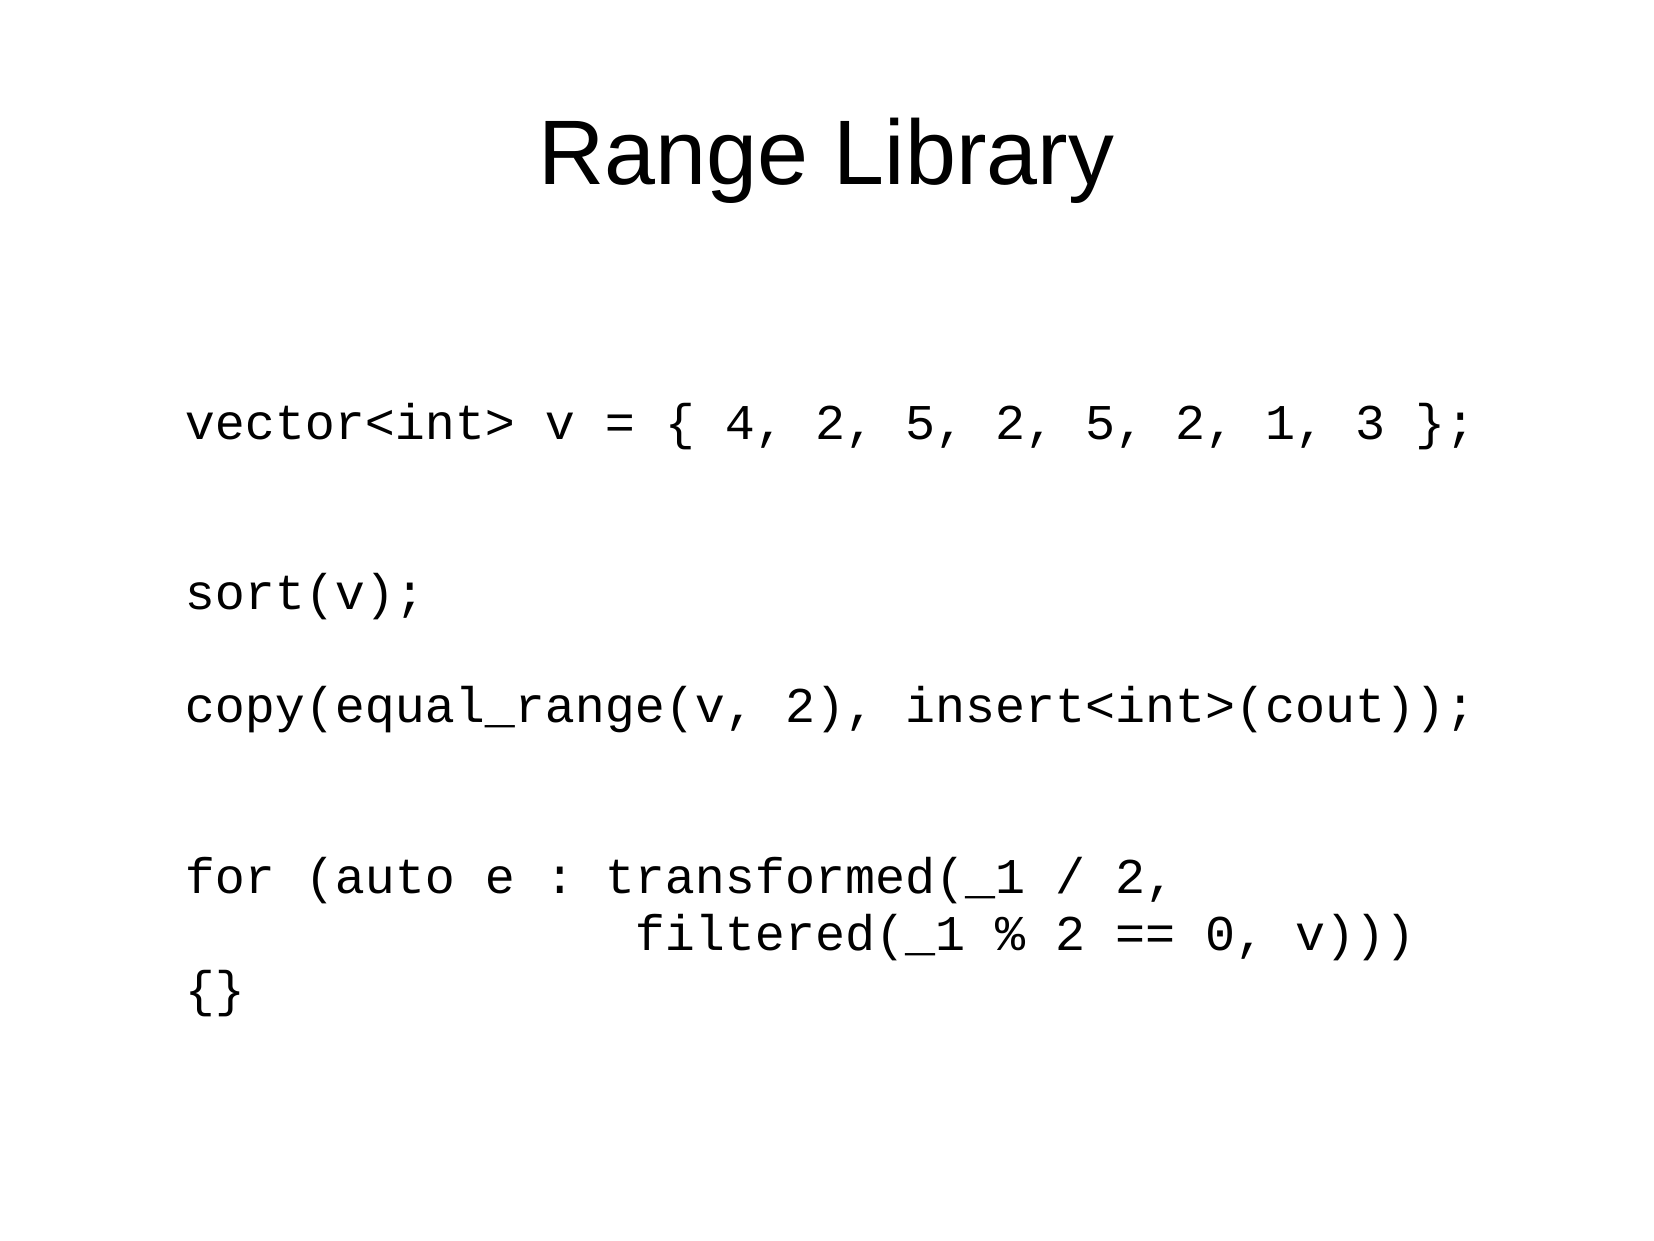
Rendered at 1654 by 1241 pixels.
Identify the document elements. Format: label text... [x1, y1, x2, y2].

text_box vector<int> v = { 4, 2, 5, 2, 5, 2, 1, 3 }; sort(v); copy(equal_range(v, 2), insert<int>(cout)); for (auto e : transformed(_1 / 2, filtered(_1 % 2 == 0, v))) {} [169, 390, 1505, 1141]
title Range Library [82, 49, 1571, 257]
